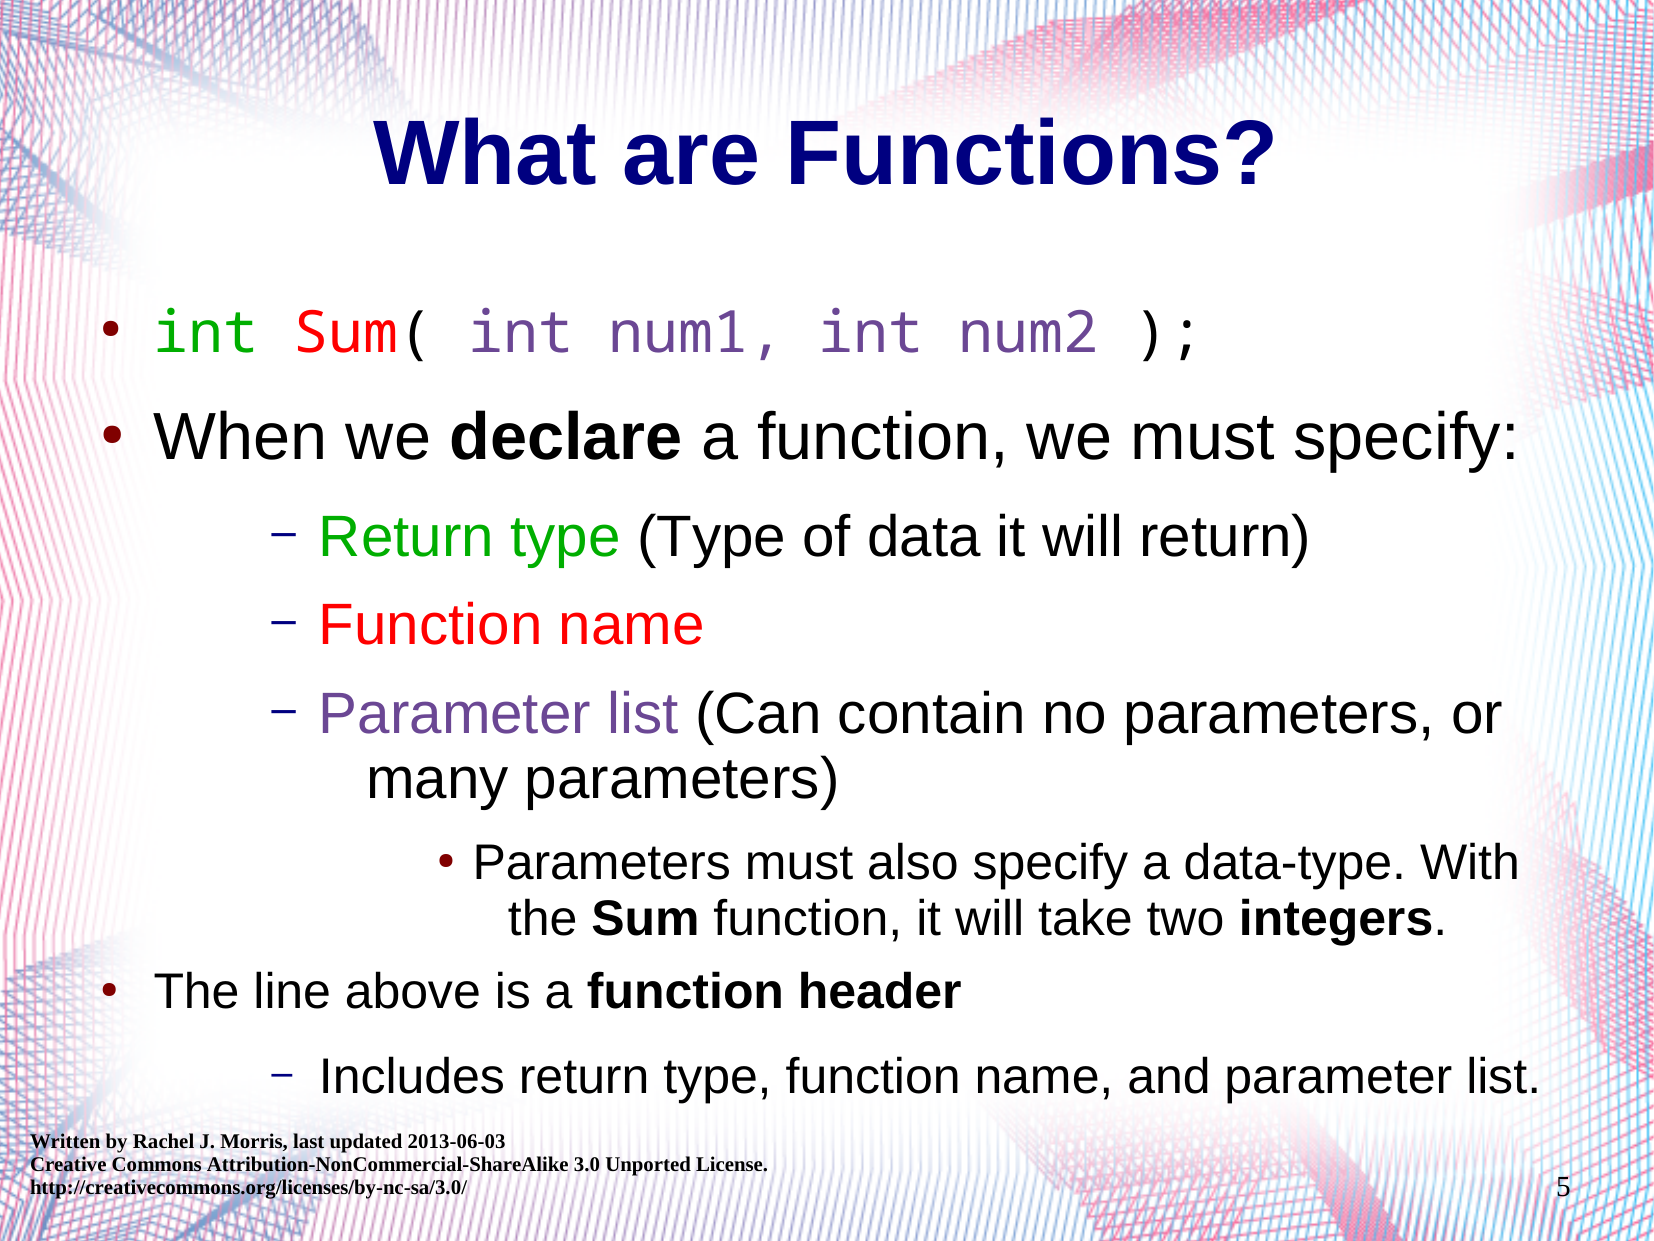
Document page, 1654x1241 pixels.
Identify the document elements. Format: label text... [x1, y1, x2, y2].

title What are Functions? [82, 49, 1571, 257]
list int Sum( int num1, int num2 ); When we declare a function, we must specify: Return type (Type of data it will return) Function name Parameter list (Can contain no parameters, or many parameters) Parameters must also specify a data-type. With the Sum function, it will take two integers. The line above is a function header Includes return type, function name, and parameter list. [82, 290, 1571, 1093]
picture [0, 0, 1654, 1241]
